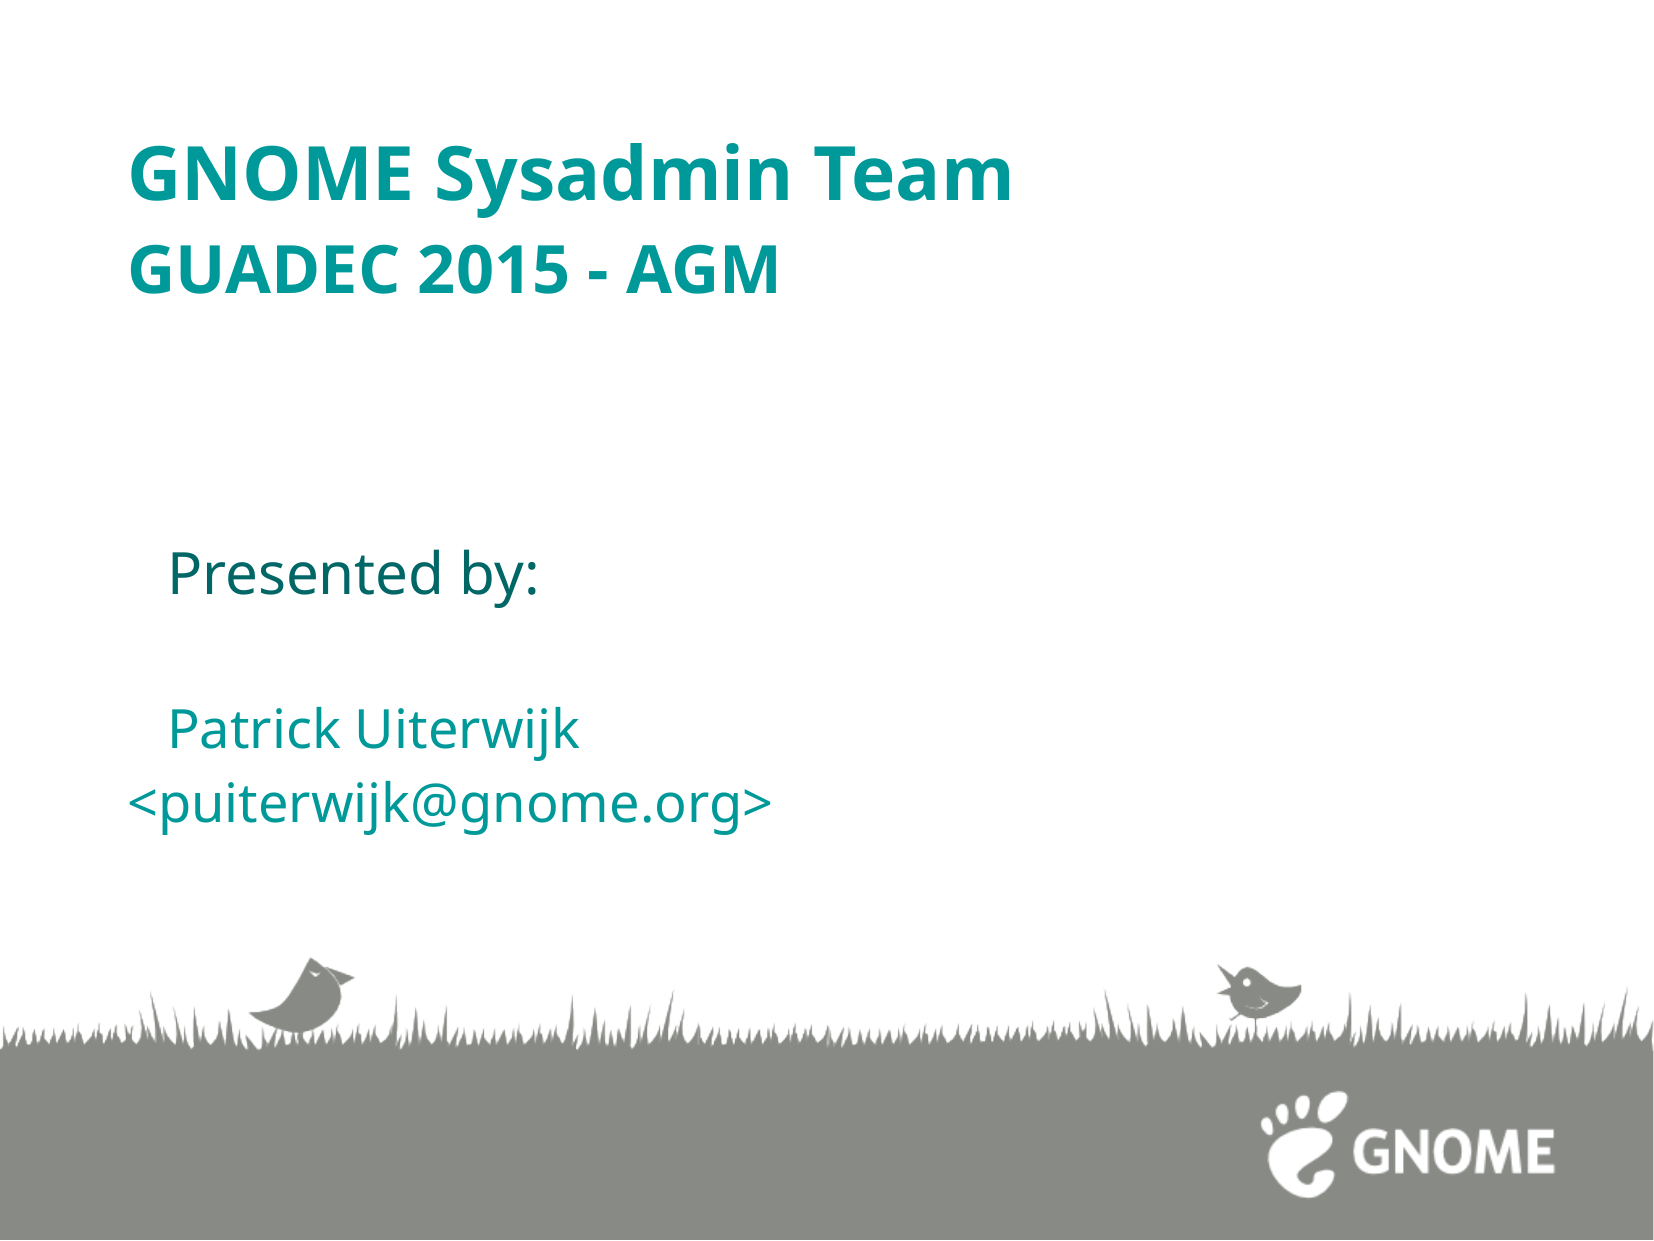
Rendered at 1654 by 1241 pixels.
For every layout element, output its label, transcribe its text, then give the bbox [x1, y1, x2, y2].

text_box GNOME Sysadmin Team GUADEC 2015 - AGM [112, 112, 1276, 318]
text_box Presented by: Patrick Uiterwijk <puiterwijk@gnome.org> [112, 525, 1426, 771]
picture [0, 0, 1654, 1241]
